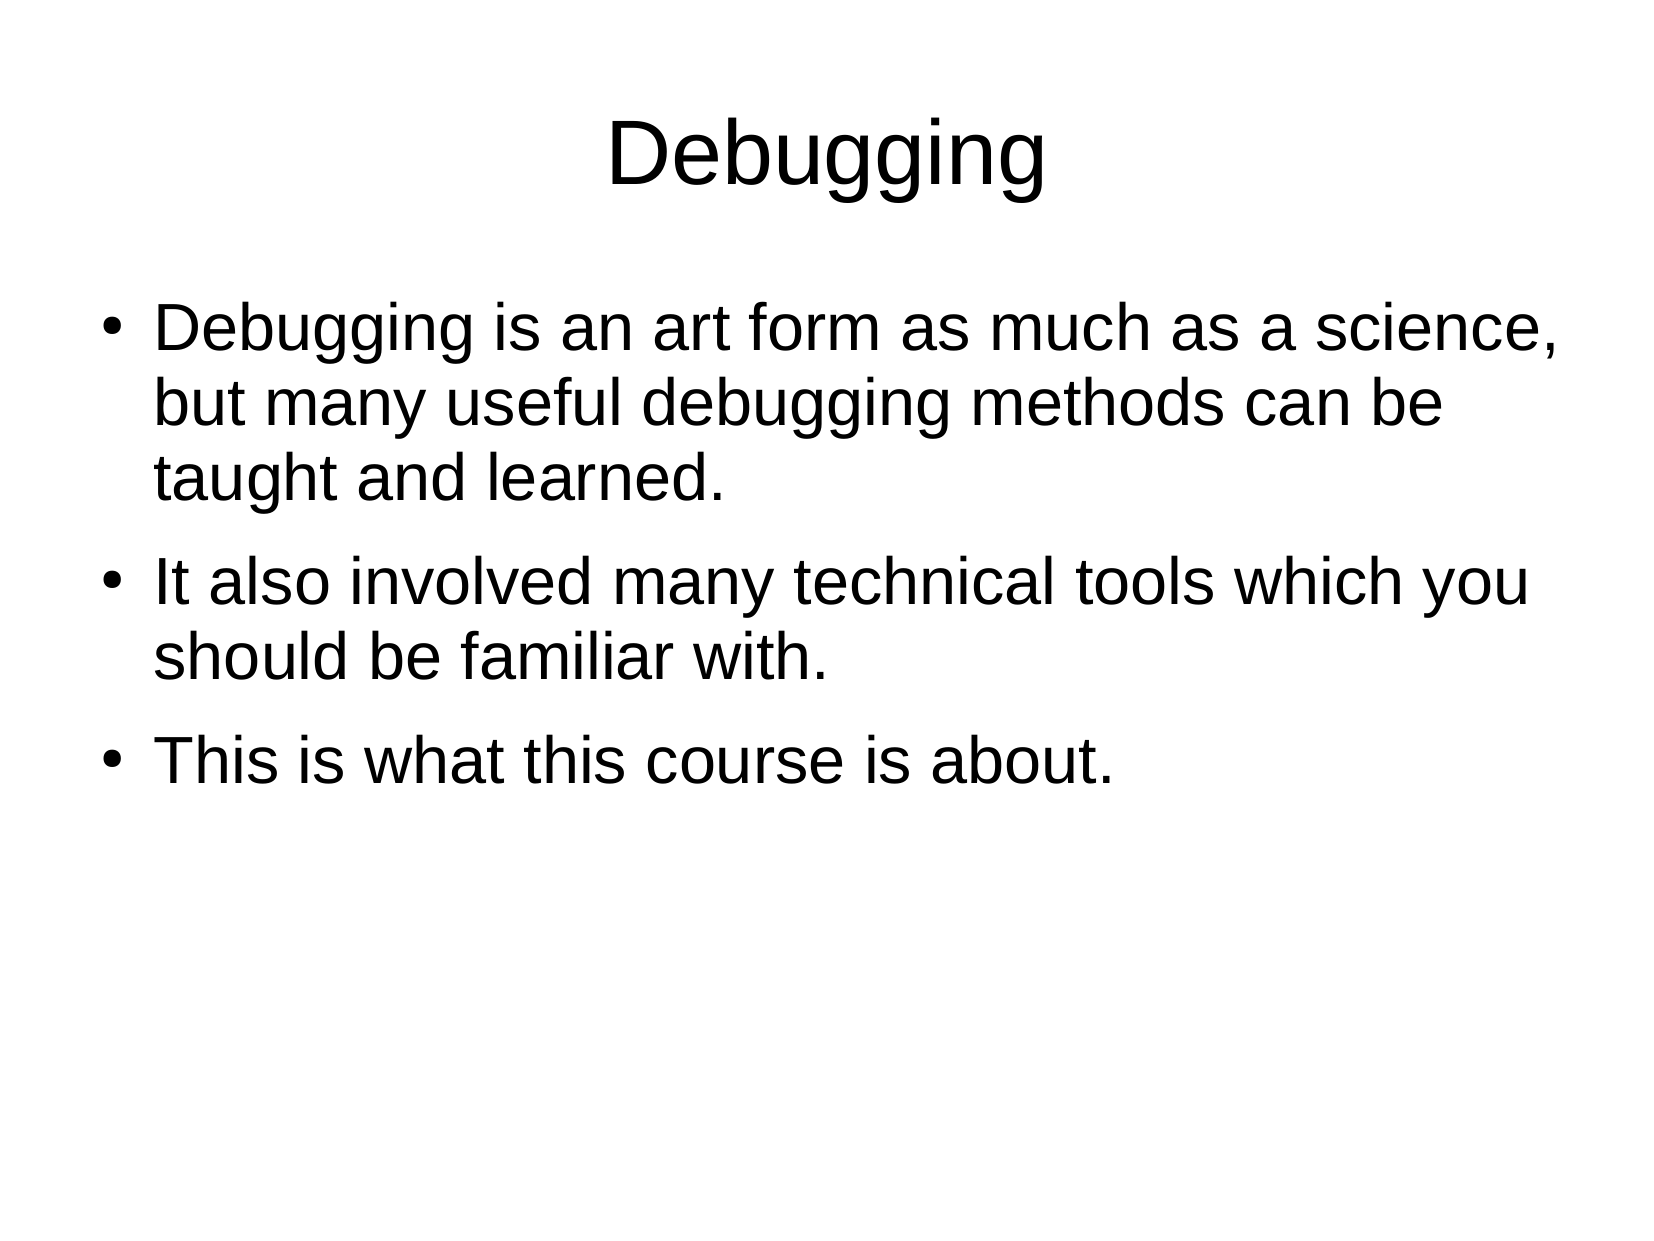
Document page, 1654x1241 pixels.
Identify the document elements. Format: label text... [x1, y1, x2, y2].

title Debugging [82, 49, 1571, 257]
list Debugging is an art form as much as a science, but many useful debugging methods can be taught and learned. It also involved many technical tools which you should be familiar with. This is what this course is about. [82, 290, 1571, 1010]
